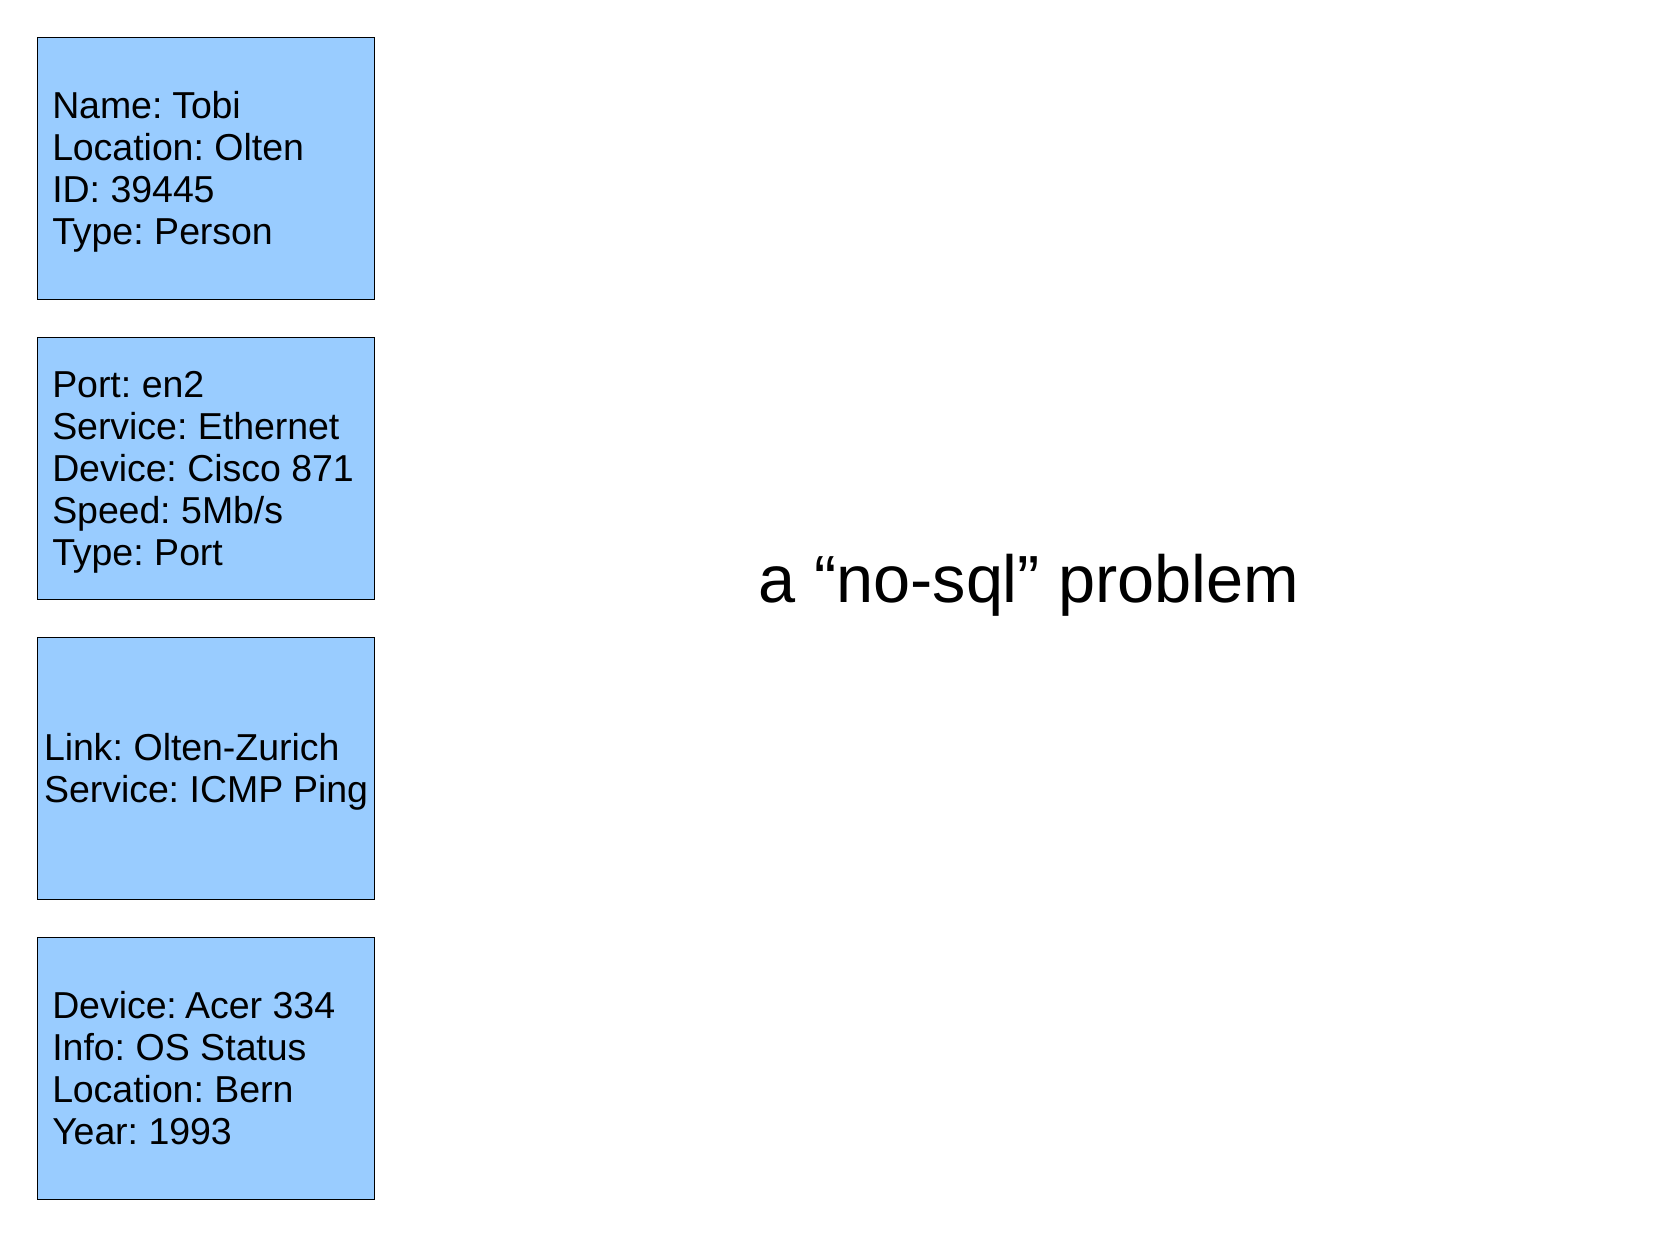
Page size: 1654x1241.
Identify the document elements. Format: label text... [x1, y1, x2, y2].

subtitle a “no-sql” problem [487, 49, 1571, 1109]
text_box Device: Acer 334 Info: OS Status Location: Bern Year: 1993 [37, 937, 375, 1200]
text_box Link: Olten-Zurich Service: ICMP Ping [37, 637, 375, 900]
text_box Name: Tobi Location: Olten ID: 39445 Type: Person [37, 37, 375, 300]
text_box Port: en2 Service: Ethernet Device: Cisco 871 Speed: 5Mb/s Type: Port [37, 337, 375, 600]
